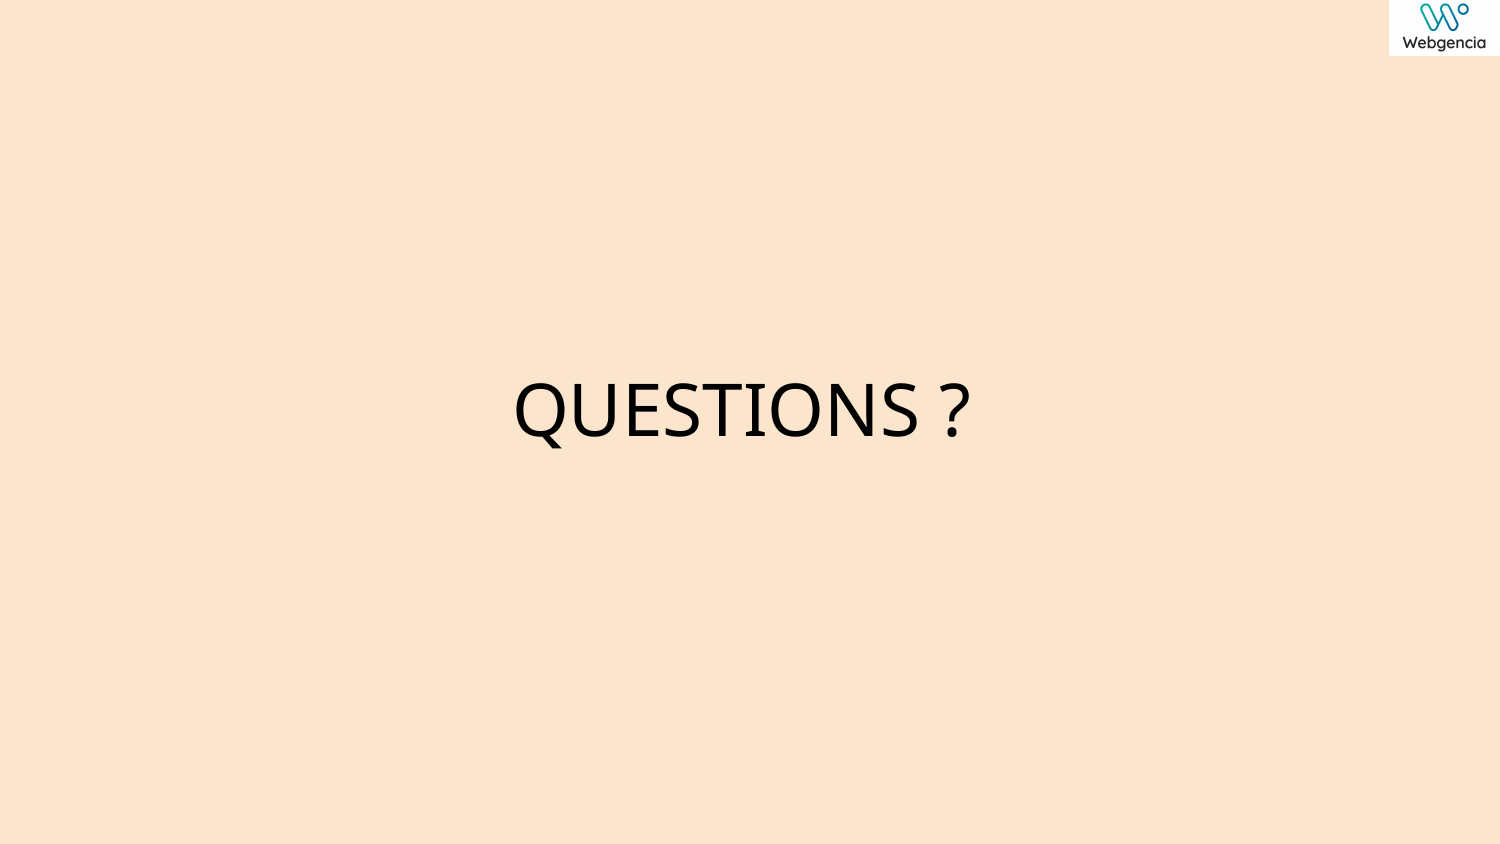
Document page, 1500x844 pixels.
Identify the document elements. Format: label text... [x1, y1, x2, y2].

text_box QUESTIONS ? [395, 348, 1089, 481]
picture [1389, 0, 1500, 56]
